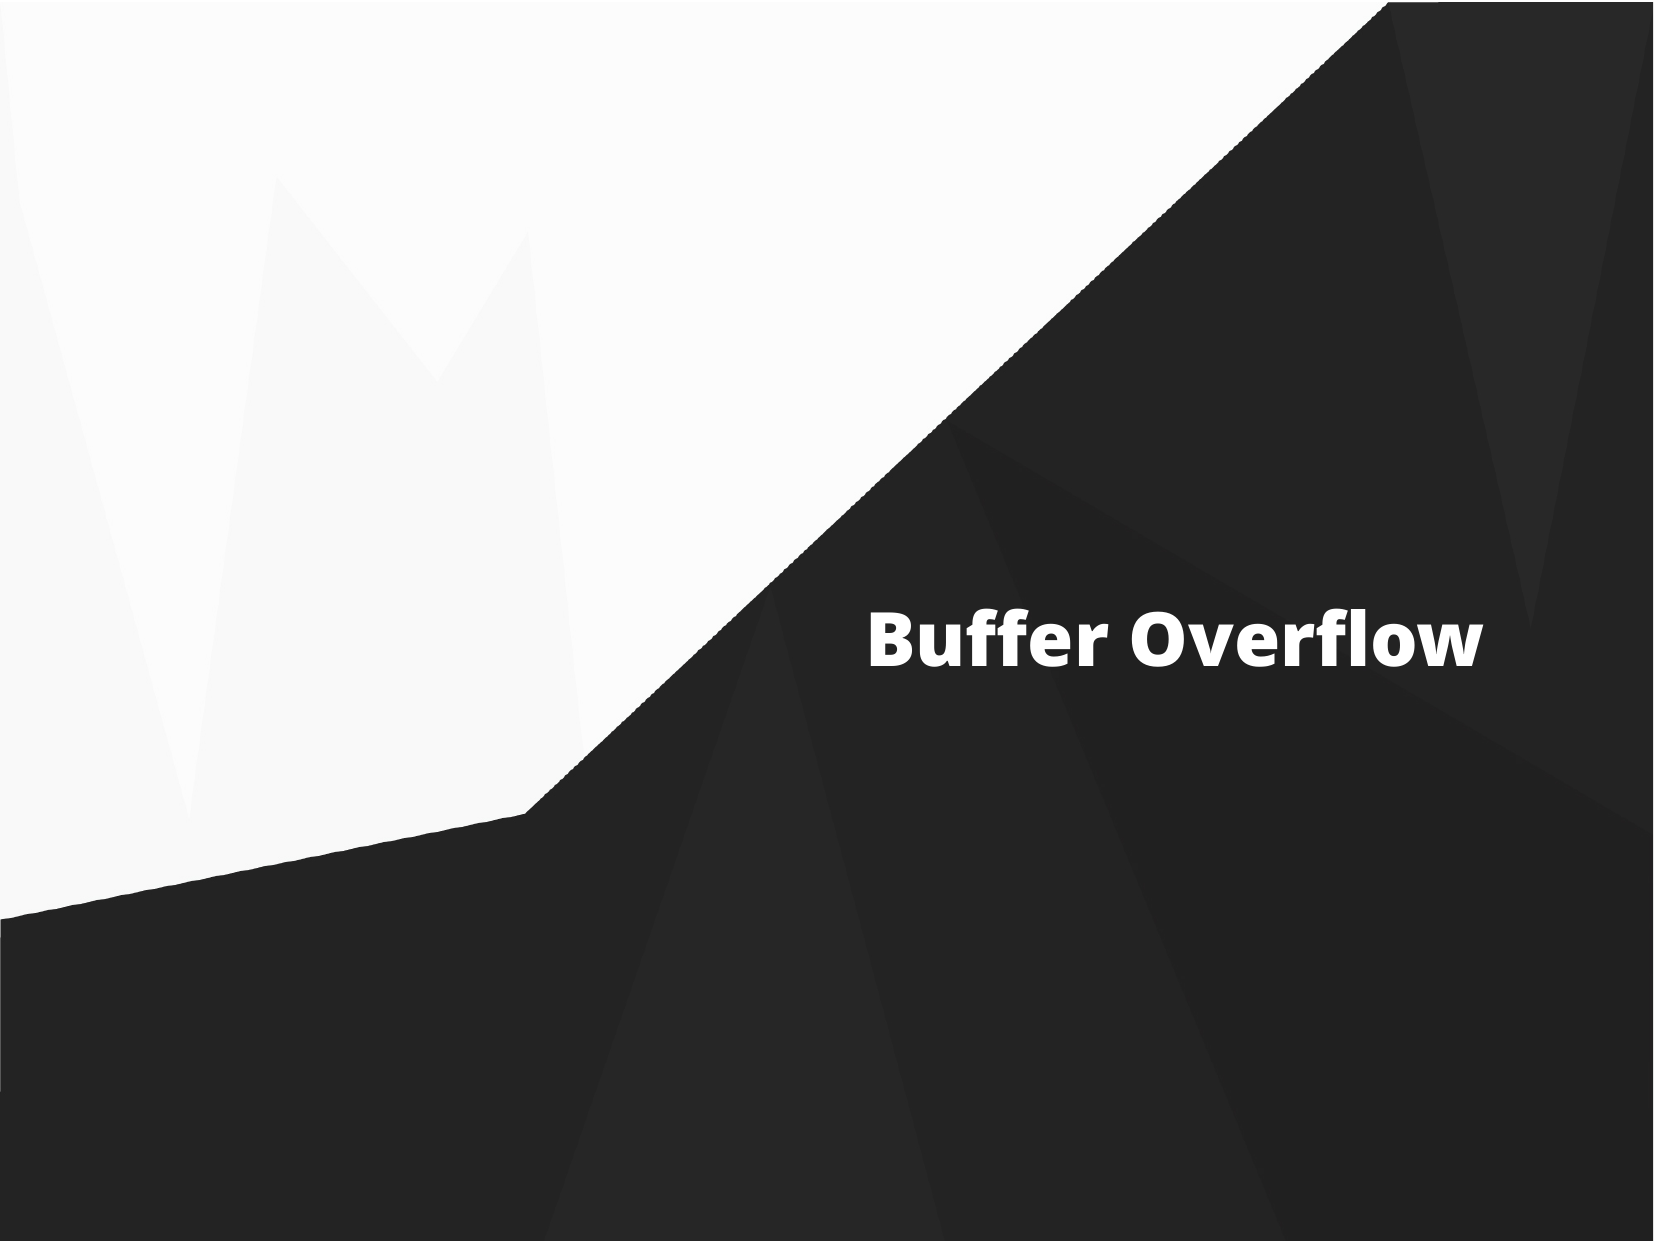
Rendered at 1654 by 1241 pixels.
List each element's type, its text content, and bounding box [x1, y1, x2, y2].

title Buffer Overflow [865, 562, 1613, 713]
picture [0, 2, 1654, 1241]
